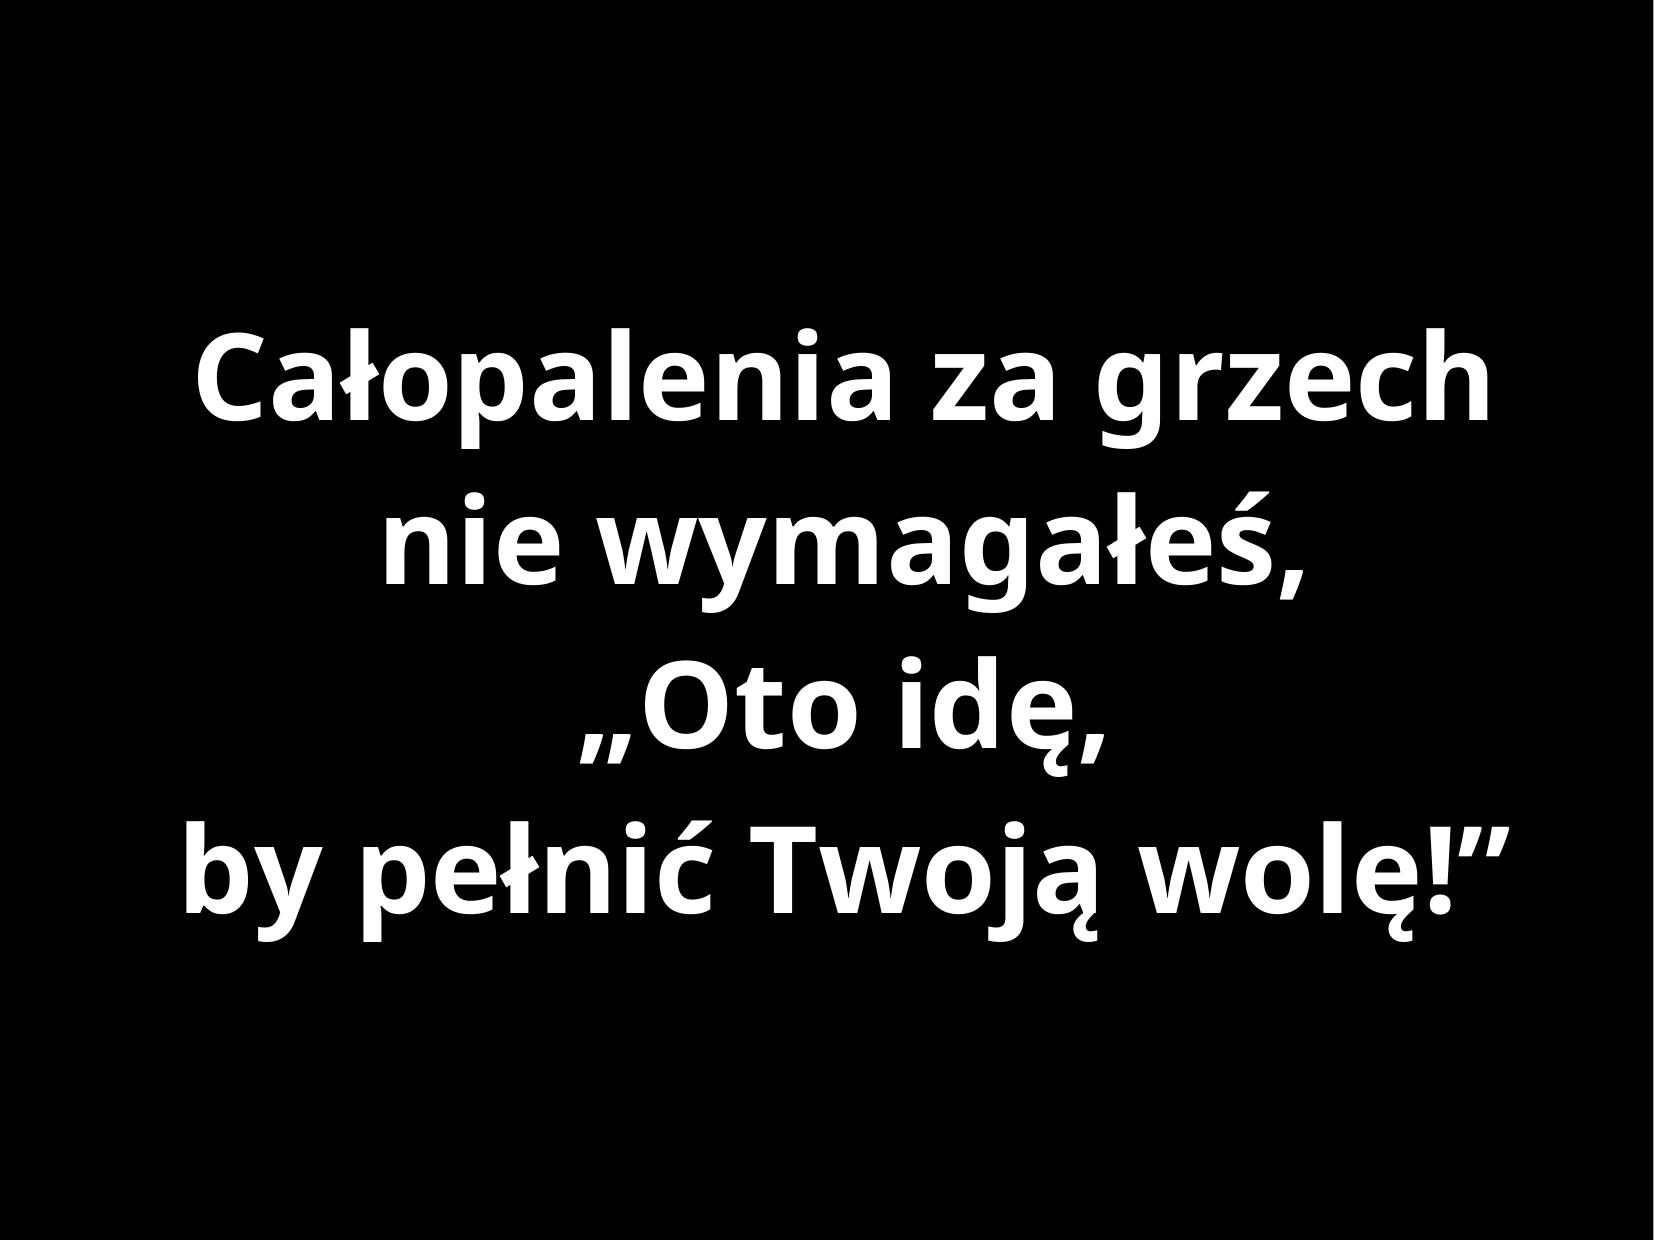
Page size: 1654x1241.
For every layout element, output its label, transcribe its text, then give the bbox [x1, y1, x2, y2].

subtitle Całopalenia za grzech nie wymagałeś, „Oto idę, by pełnić Twoją wolę!” [0, 0, 1654, 1241]
